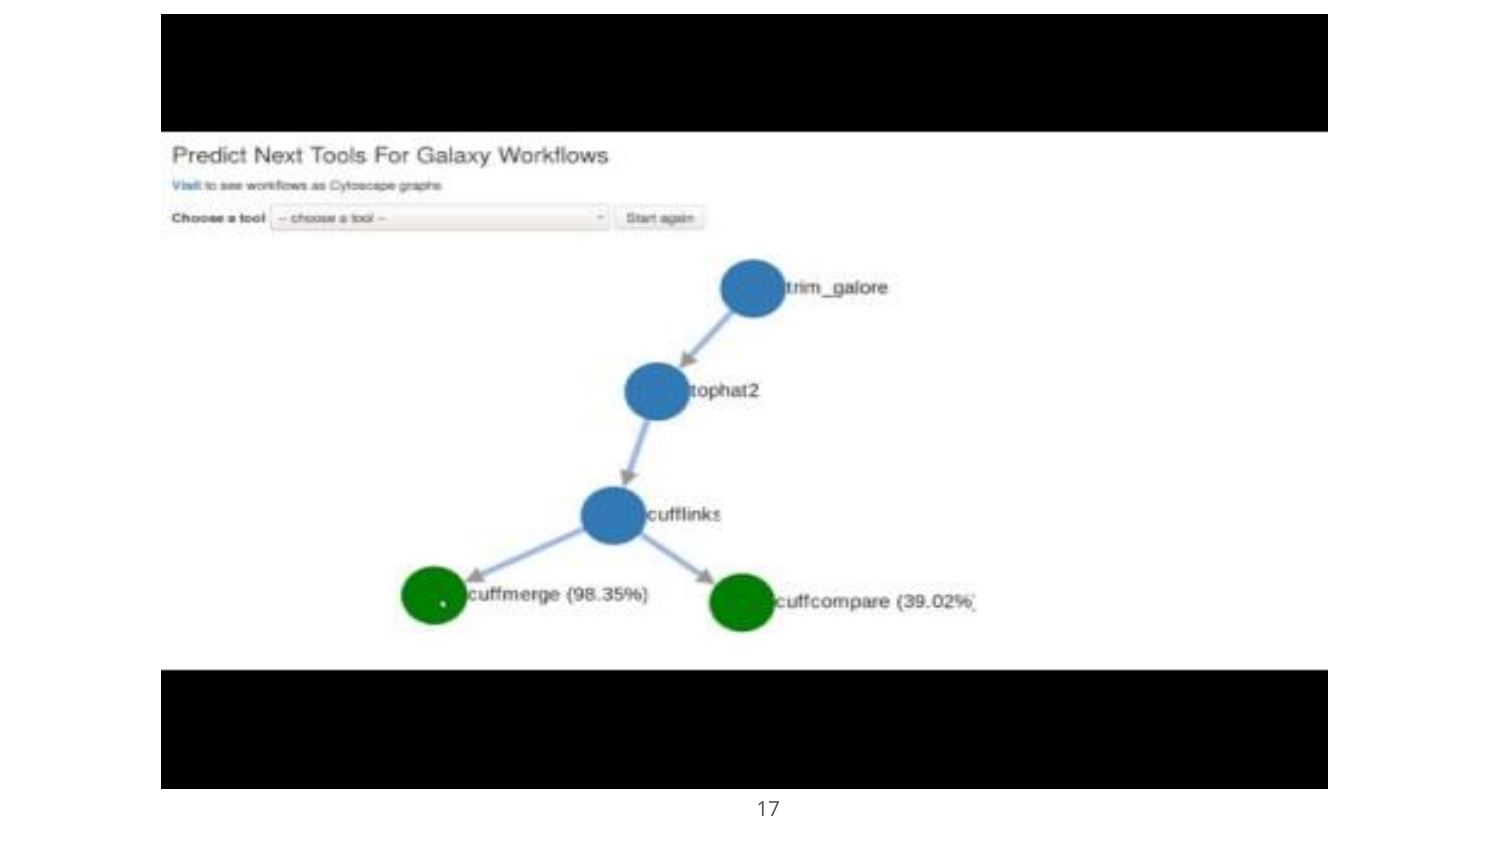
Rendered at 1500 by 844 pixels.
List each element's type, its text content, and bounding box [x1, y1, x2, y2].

picture [161, 14, 1328, 789]
slide_number <number> [705, 789, 795, 843]
